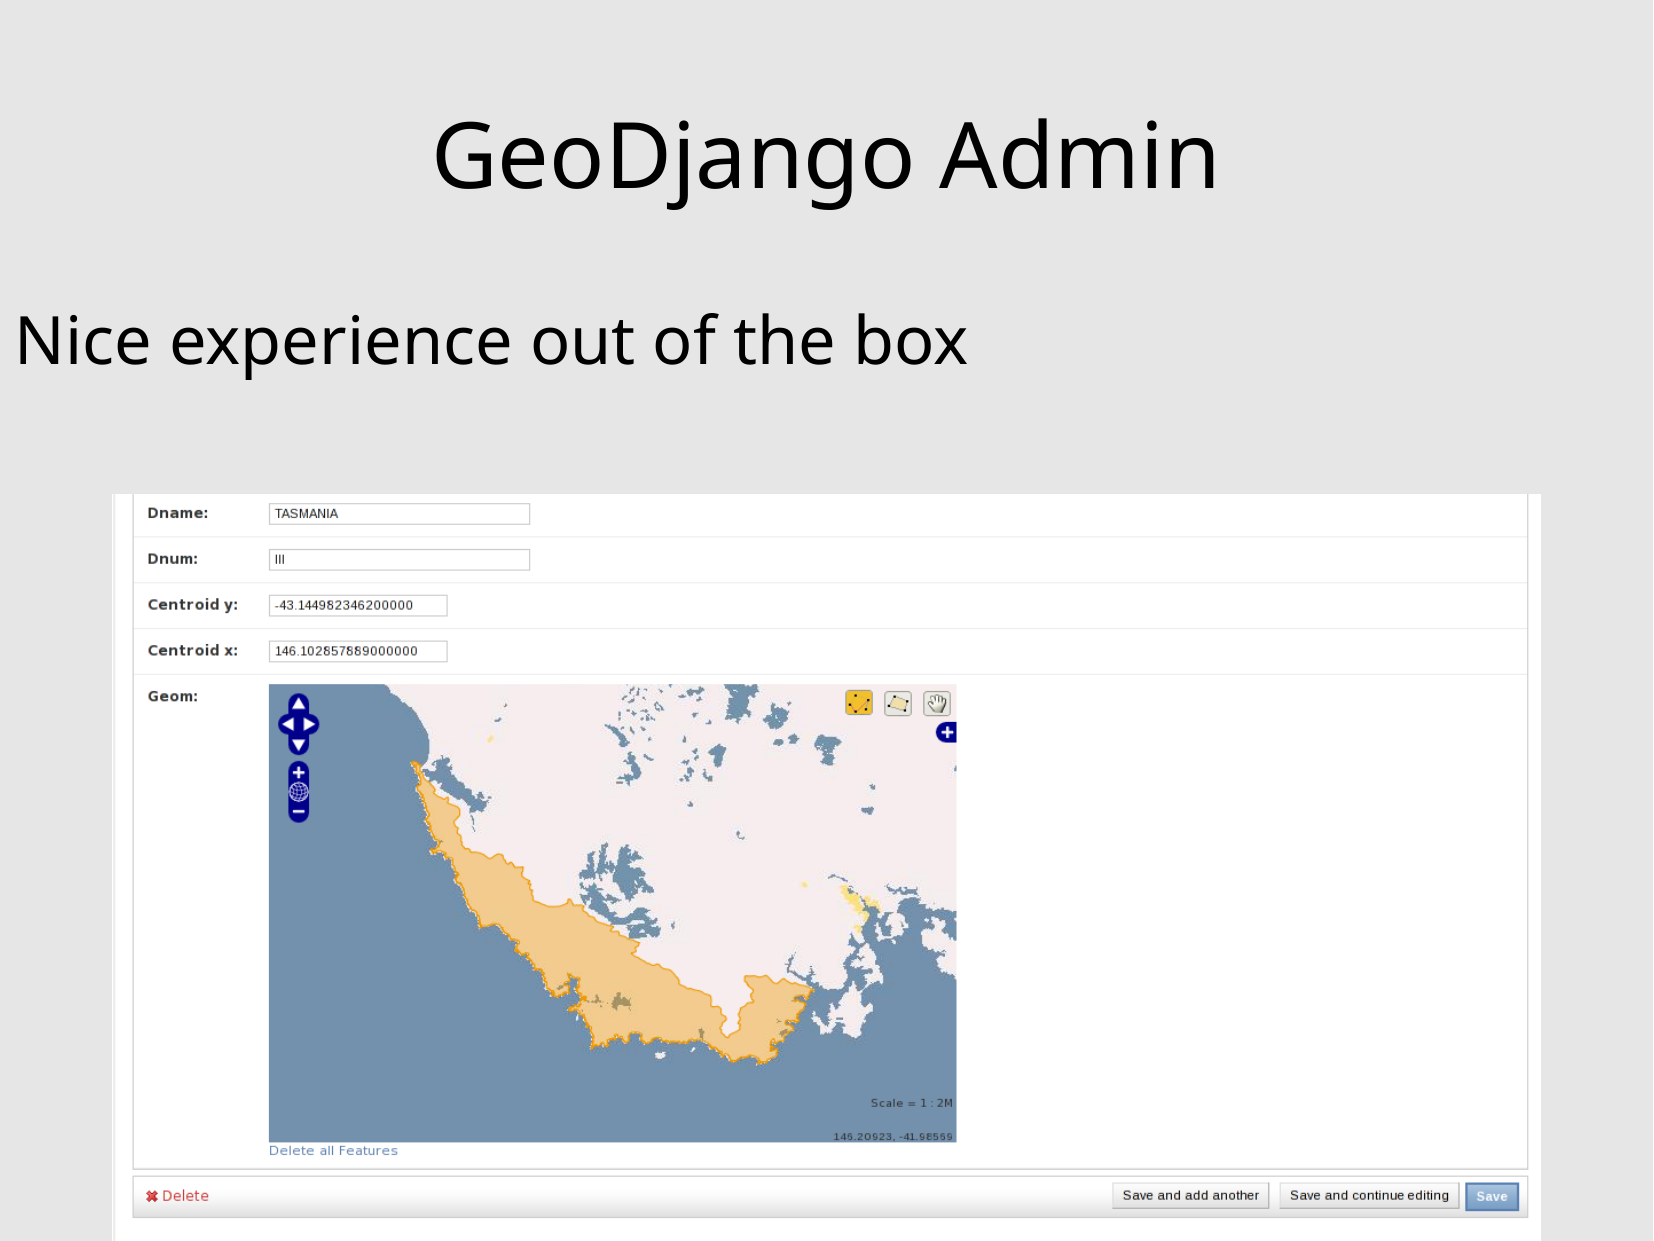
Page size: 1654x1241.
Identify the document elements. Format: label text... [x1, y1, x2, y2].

picture [112, 494, 1541, 1241]
text_box Nice experience out of the box [0, 285, 1056, 379]
title GeoDjango Admin [82, 56, 1571, 250]
